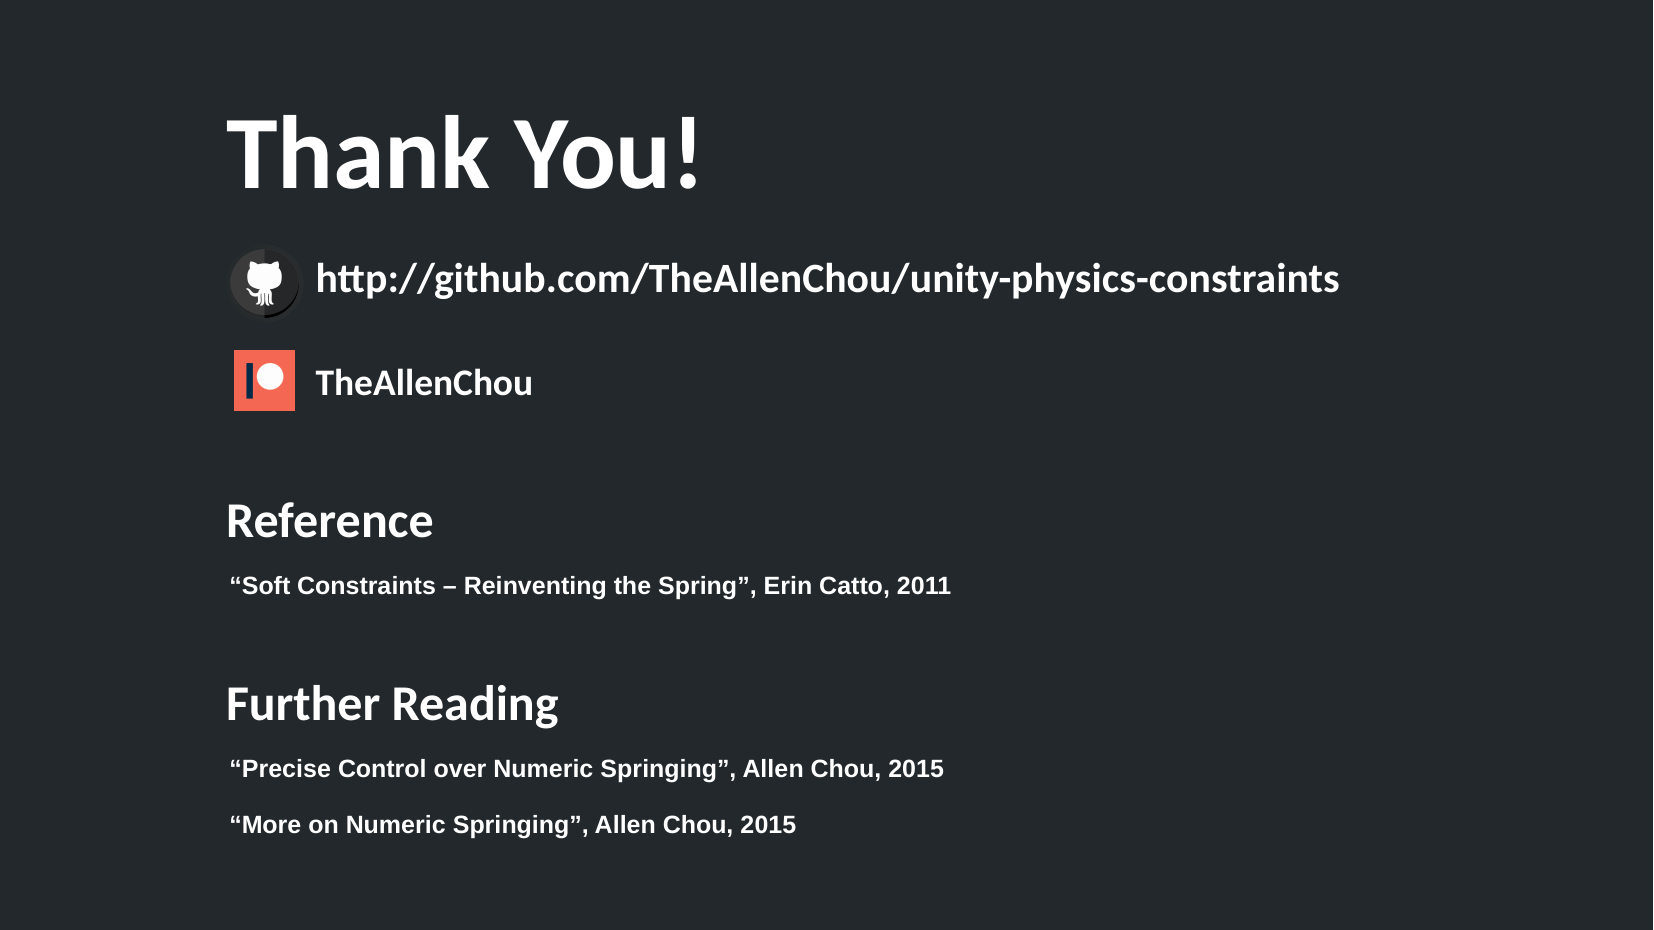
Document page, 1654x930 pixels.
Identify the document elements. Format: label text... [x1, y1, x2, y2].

text_box Further Reading [211, 675, 722, 741]
picture [234, 350, 295, 411]
text_box Reference [211, 492, 722, 558]
text_box TheAllenChou [300, 359, 661, 427]
text_box http://github.com/TheAllenChou/unity-physics-constraints [304, 253, 1424, 311]
picture [225, 244, 304, 323]
text_box “Soft Constraints – Reinventing the Spring”, Erin Catto, 2011 [214, 564, 968, 608]
text_box “Precise Control over Numeric Springing”, Allen Chou, 2015 “More on Numeric Springing”, Allen Chou, 2015 [214, 747, 961, 847]
text_box Thank You! [211, 102, 722, 222]
